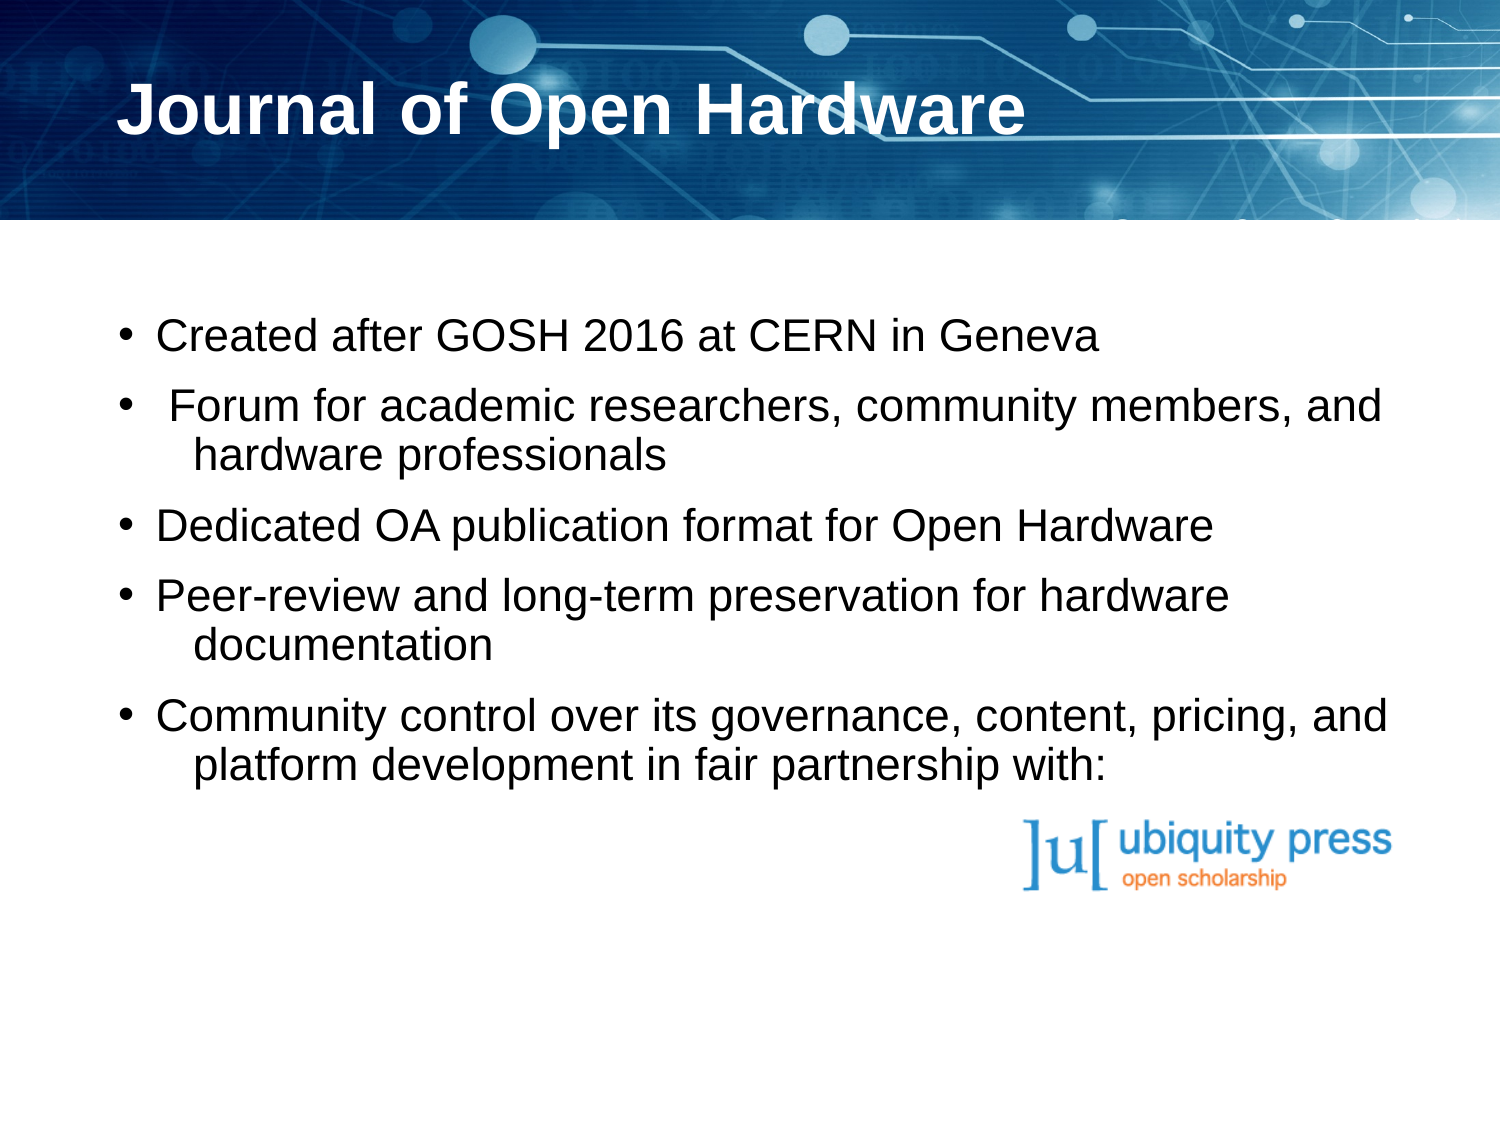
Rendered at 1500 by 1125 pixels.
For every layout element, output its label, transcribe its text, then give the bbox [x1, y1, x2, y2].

picture [0, 0, 1500, 220]
list Created after GOSH 2016 at CERN in Geneva Forum for academic researchers, community members, and hardware professionals Dedicated OA publication format for Open Hardware Peer-review and long-term preservation for hardware documentation Community control over its governance, content, pricing, and platform development in fair partnership with: [103, 304, 1436, 1039]
picture [1020, 818, 1395, 893]
title Journal of Open Hardware [101, 2, 1395, 220]
